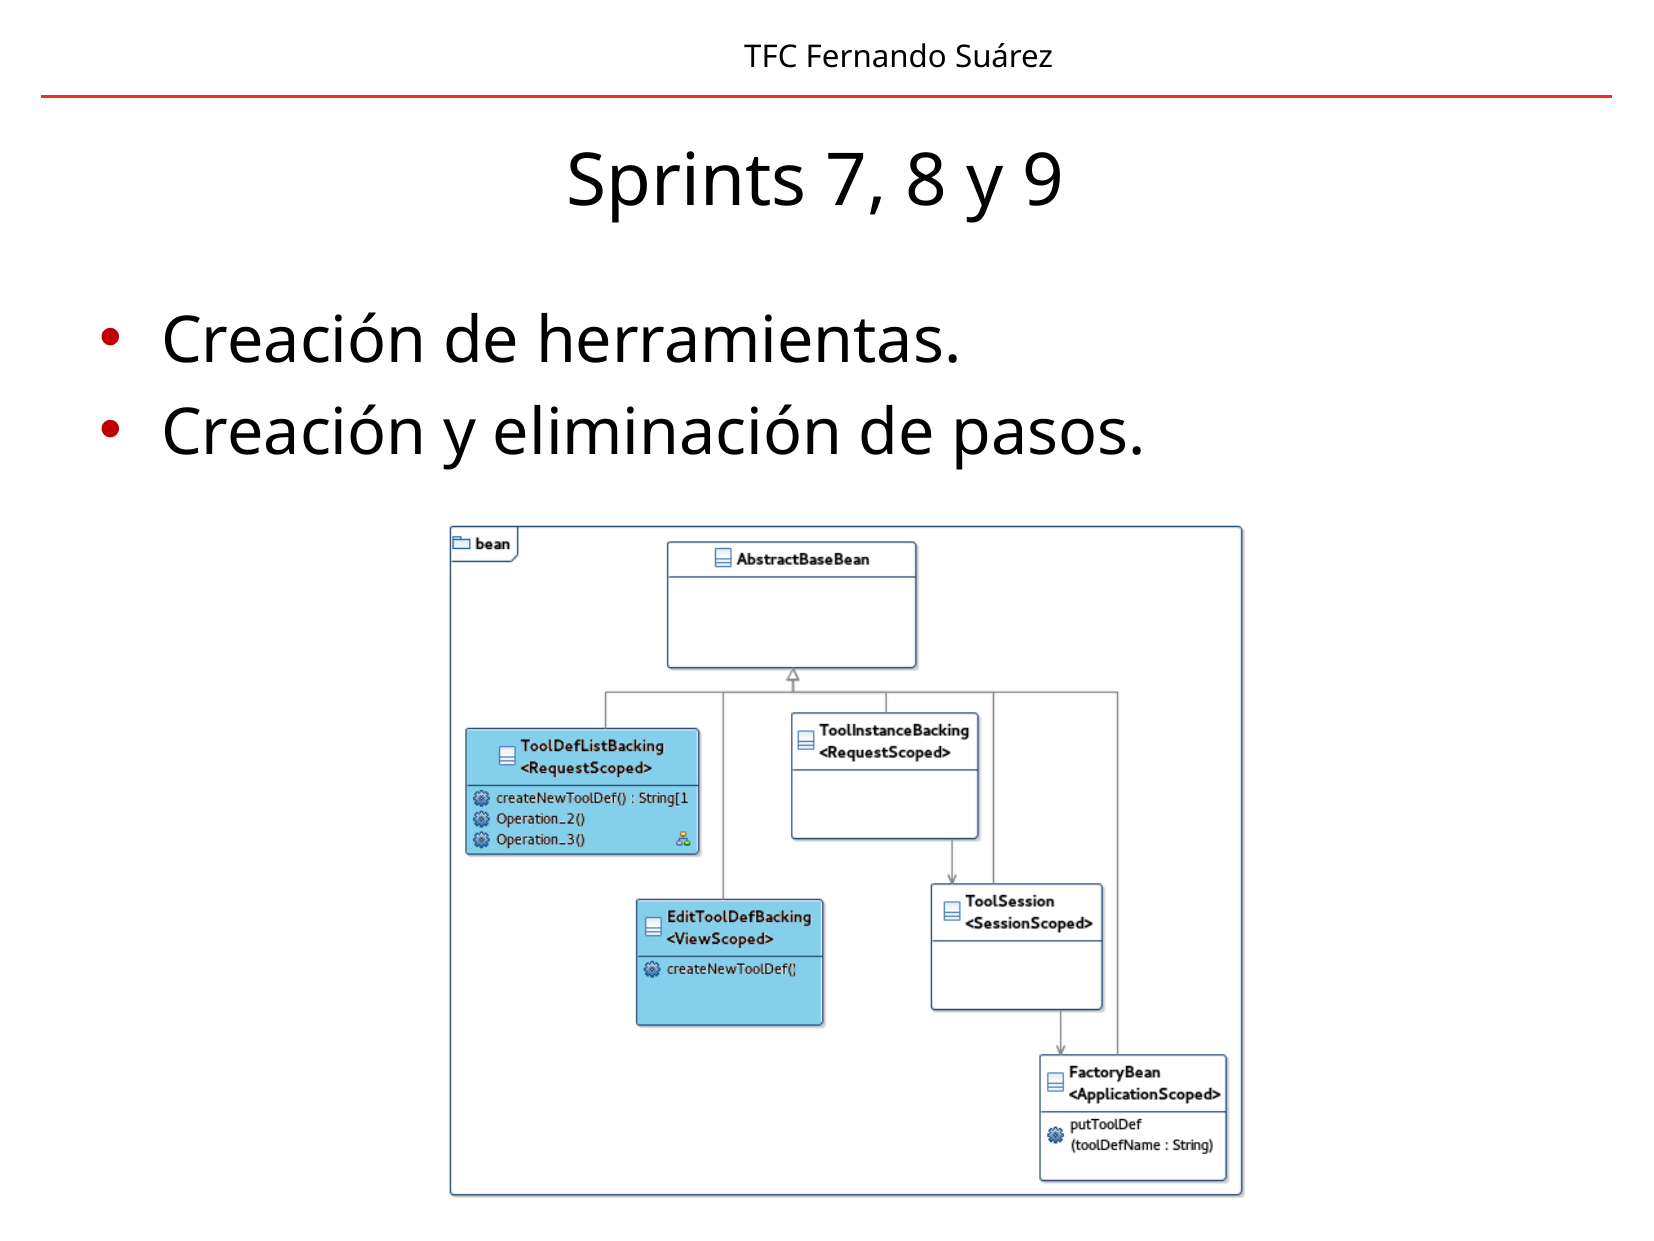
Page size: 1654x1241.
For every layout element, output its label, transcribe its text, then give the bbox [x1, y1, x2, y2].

picture [437, 1063, 1302, 1211]
list Creación de herramientas. Creación y eliminación de pasos. [82, 289, 1571, 1063]
title Sprints 7, 8 y 9 [71, 73, 1560, 280]
